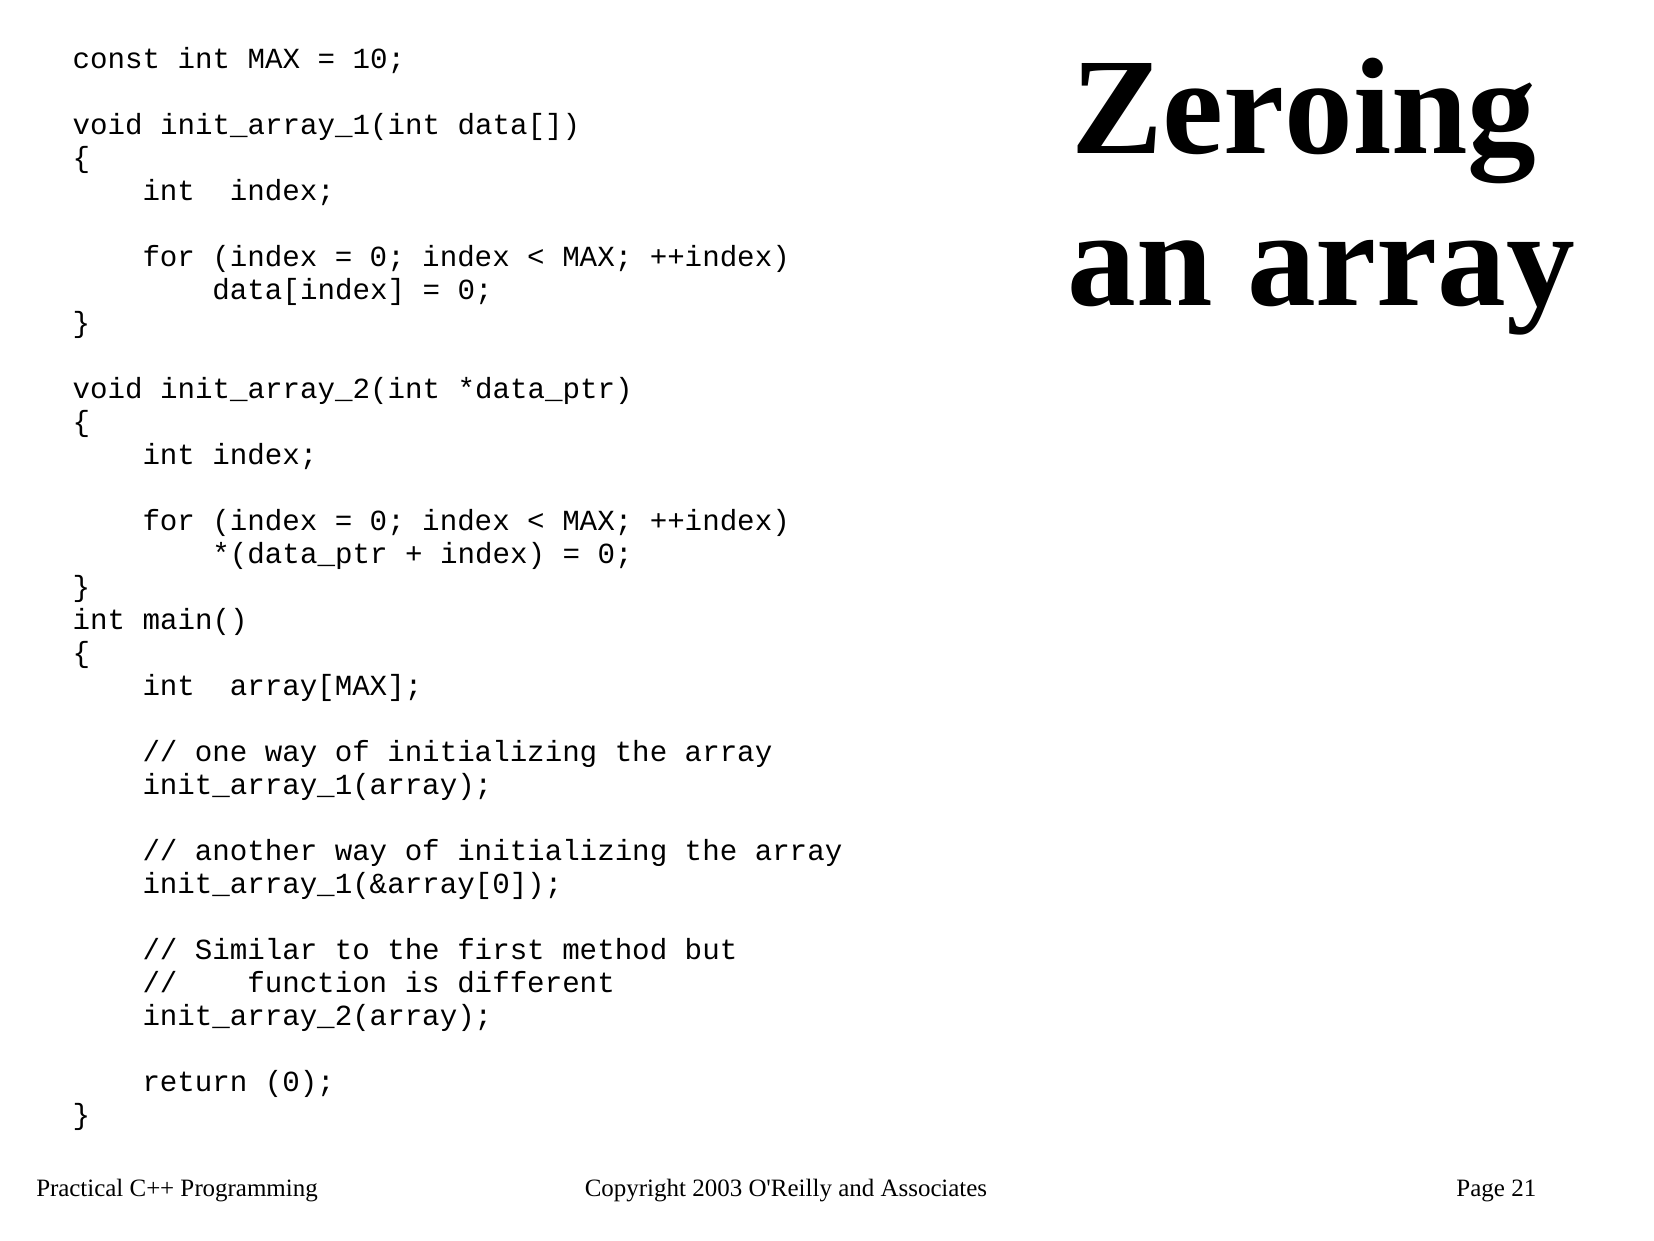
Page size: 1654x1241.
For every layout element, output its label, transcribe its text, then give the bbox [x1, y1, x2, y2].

subtitle const int MAX = 10; void init_array_1(int data[]) { int index; for (index = 0; index < MAX; ++index) data[index] = 0; } void init_array_2(int *data_ptr) { int index; for (index = 0; index < MAX; ++index) *(data_ptr + index) = 0; } int main() { int array[MAX]; // one way of initializing the array init_array_1(array); // another way of initializing the array init_array_1(&array[0]); // Similar to the first method but // function is different init_array_2(array); return (0); } [72, 73, 1485, 1105]
title Zeroing an array [1008, 30, 1635, 336]
